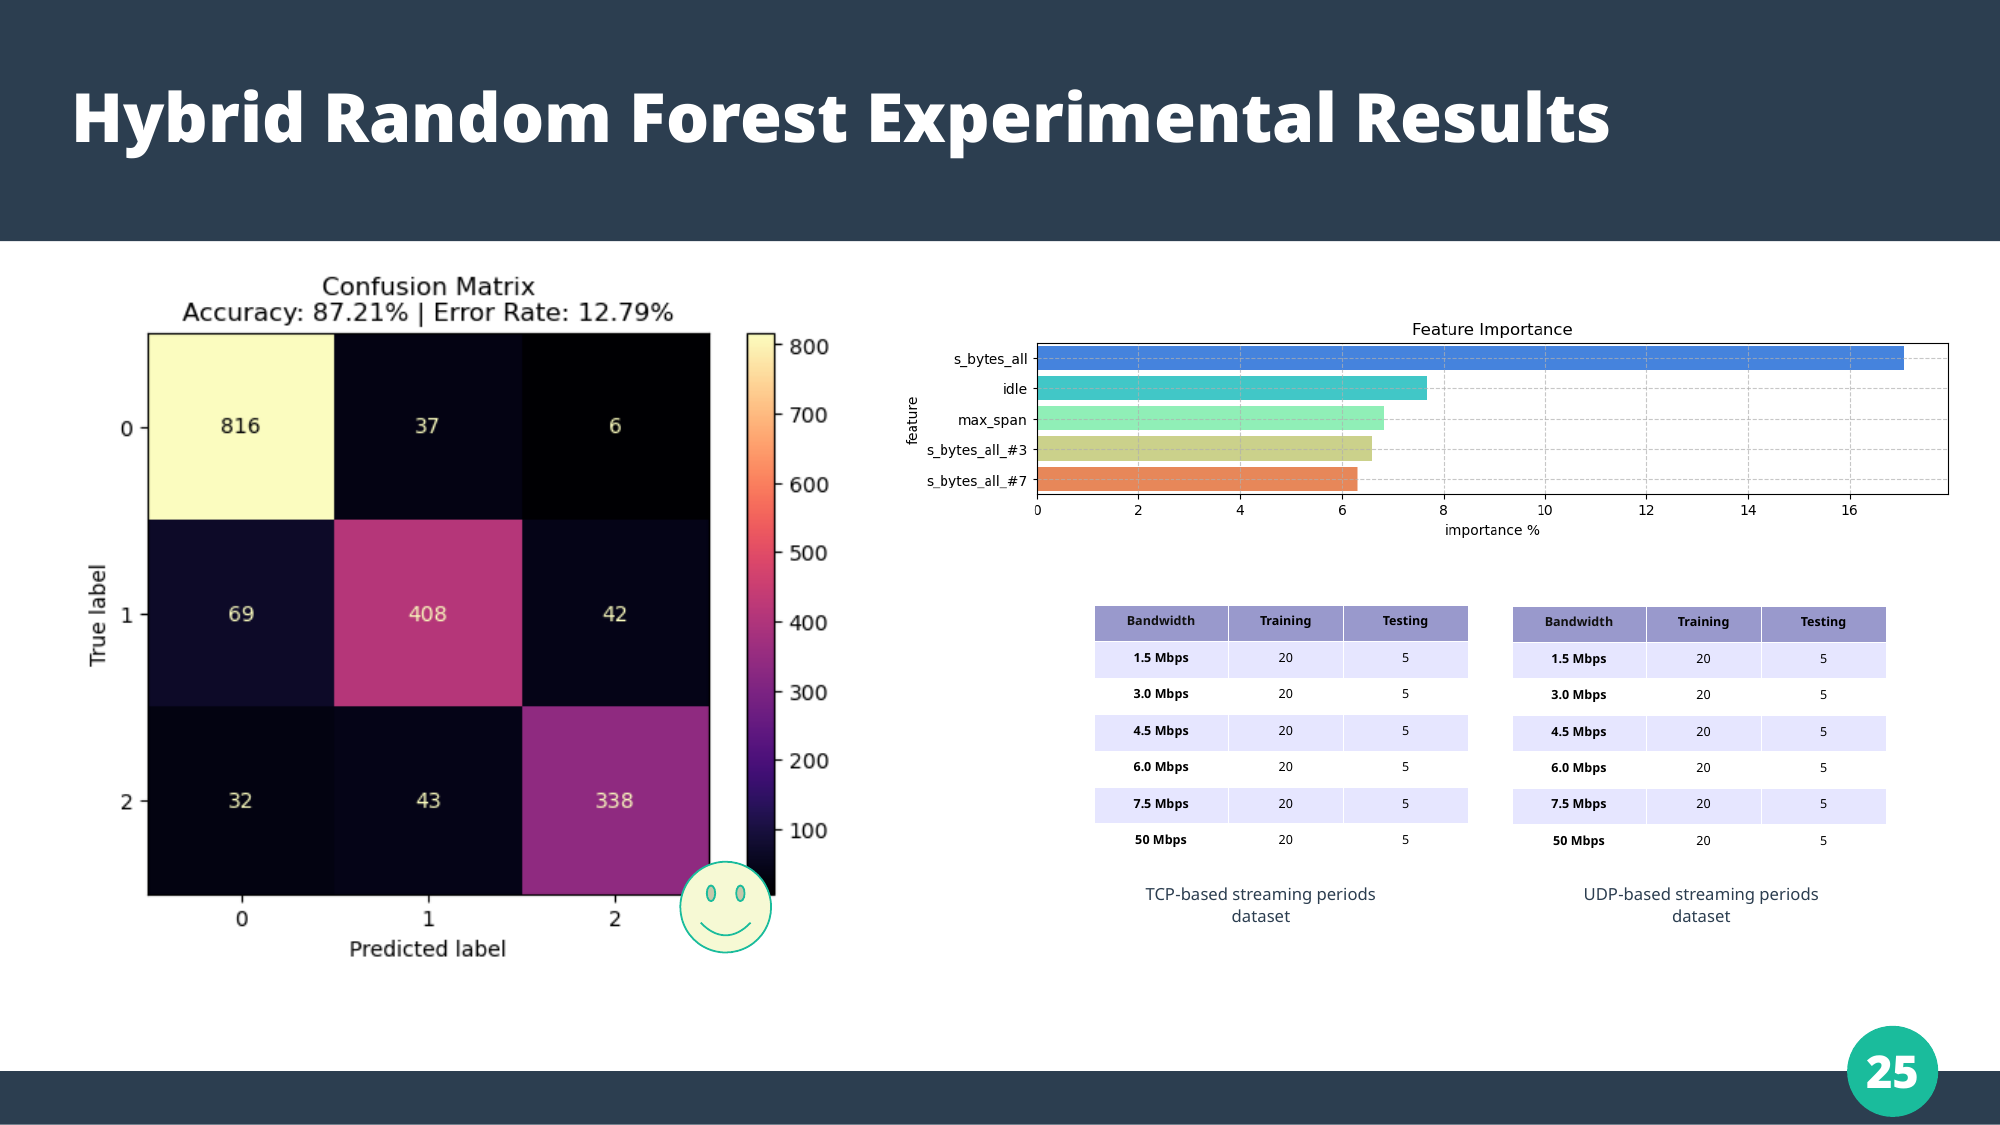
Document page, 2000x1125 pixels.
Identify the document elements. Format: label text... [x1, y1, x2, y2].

table_cell 20 [1229, 788, 1343, 823]
table_cell 1.5 Mbps [1513, 643, 1646, 678]
table_cell 5 [1344, 788, 1468, 823]
table_cell 6.0 Mbps [1513, 752, 1646, 788]
table_cell 5 [1344, 824, 1468, 860]
table_cell 3.0 Mbps [1513, 679, 1646, 715]
table_cell 3.0 Mbps [1095, 679, 1228, 714]
text_box [680, 861, 772, 953]
table_cell 5 [1762, 716, 1886, 751]
table_cell 50 Mbps [1513, 825, 1646, 861]
table_cell 5 [1344, 679, 1468, 714]
table_cell 6.0 Mbps [1095, 752, 1228, 787]
table_cell 4.5 Mbps [1513, 716, 1646, 751]
table_header Bandwidth [1095, 606, 1228, 641]
picture [75, 262, 844, 976]
table_cell 20 [1229, 679, 1343, 714]
table_cell 5 [1762, 825, 1886, 861]
table_cell 7.5 Mbps [1095, 788, 1228, 823]
table_cell 20 [1647, 789, 1761, 824]
table_header Training [1229, 606, 1343, 641]
table_cell 5 [1344, 752, 1468, 787]
table_cell 5 [1762, 789, 1886, 824]
table_cell 20 [1229, 642, 1343, 678]
text_box TCP-based streaming periods dataset [1125, 872, 1398, 938]
table_cell 5 [1344, 715, 1468, 751]
table_header Bandwidth [1513, 607, 1646, 642]
table_cell 20 [1229, 715, 1343, 751]
table_header Testing [1762, 607, 1886, 642]
table_cell 20 [1647, 752, 1761, 788]
table_cell 1.5 Mbps [1095, 642, 1228, 678]
table_cell 20 [1647, 825, 1761, 861]
table_cell 5 [1344, 642, 1468, 678]
title Hybrid Random Forest Experimental Results [71, 45, 1929, 188]
table_cell 7.5 Mbps [1513, 789, 1646, 824]
table_cell 20 [1647, 716, 1761, 751]
table_cell 20 [1647, 679, 1761, 715]
table_header Testing [1344, 606, 1468, 641]
text_box UDP-based streaming periods dataset [1565, 872, 1838, 938]
table_cell 4.5 Mbps [1095, 715, 1228, 751]
picture [897, 313, 1956, 546]
table_cell 5 [1762, 752, 1886, 788]
table_header Training [1647, 607, 1761, 642]
table_cell 20 [1647, 643, 1761, 678]
table_cell 5 [1762, 679, 1886, 715]
table_cell 50 Mbps [1095, 824, 1228, 860]
table_cell 5 [1762, 643, 1886, 678]
table_cell 20 [1229, 752, 1343, 787]
table_cell 20 [1229, 824, 1343, 860]
